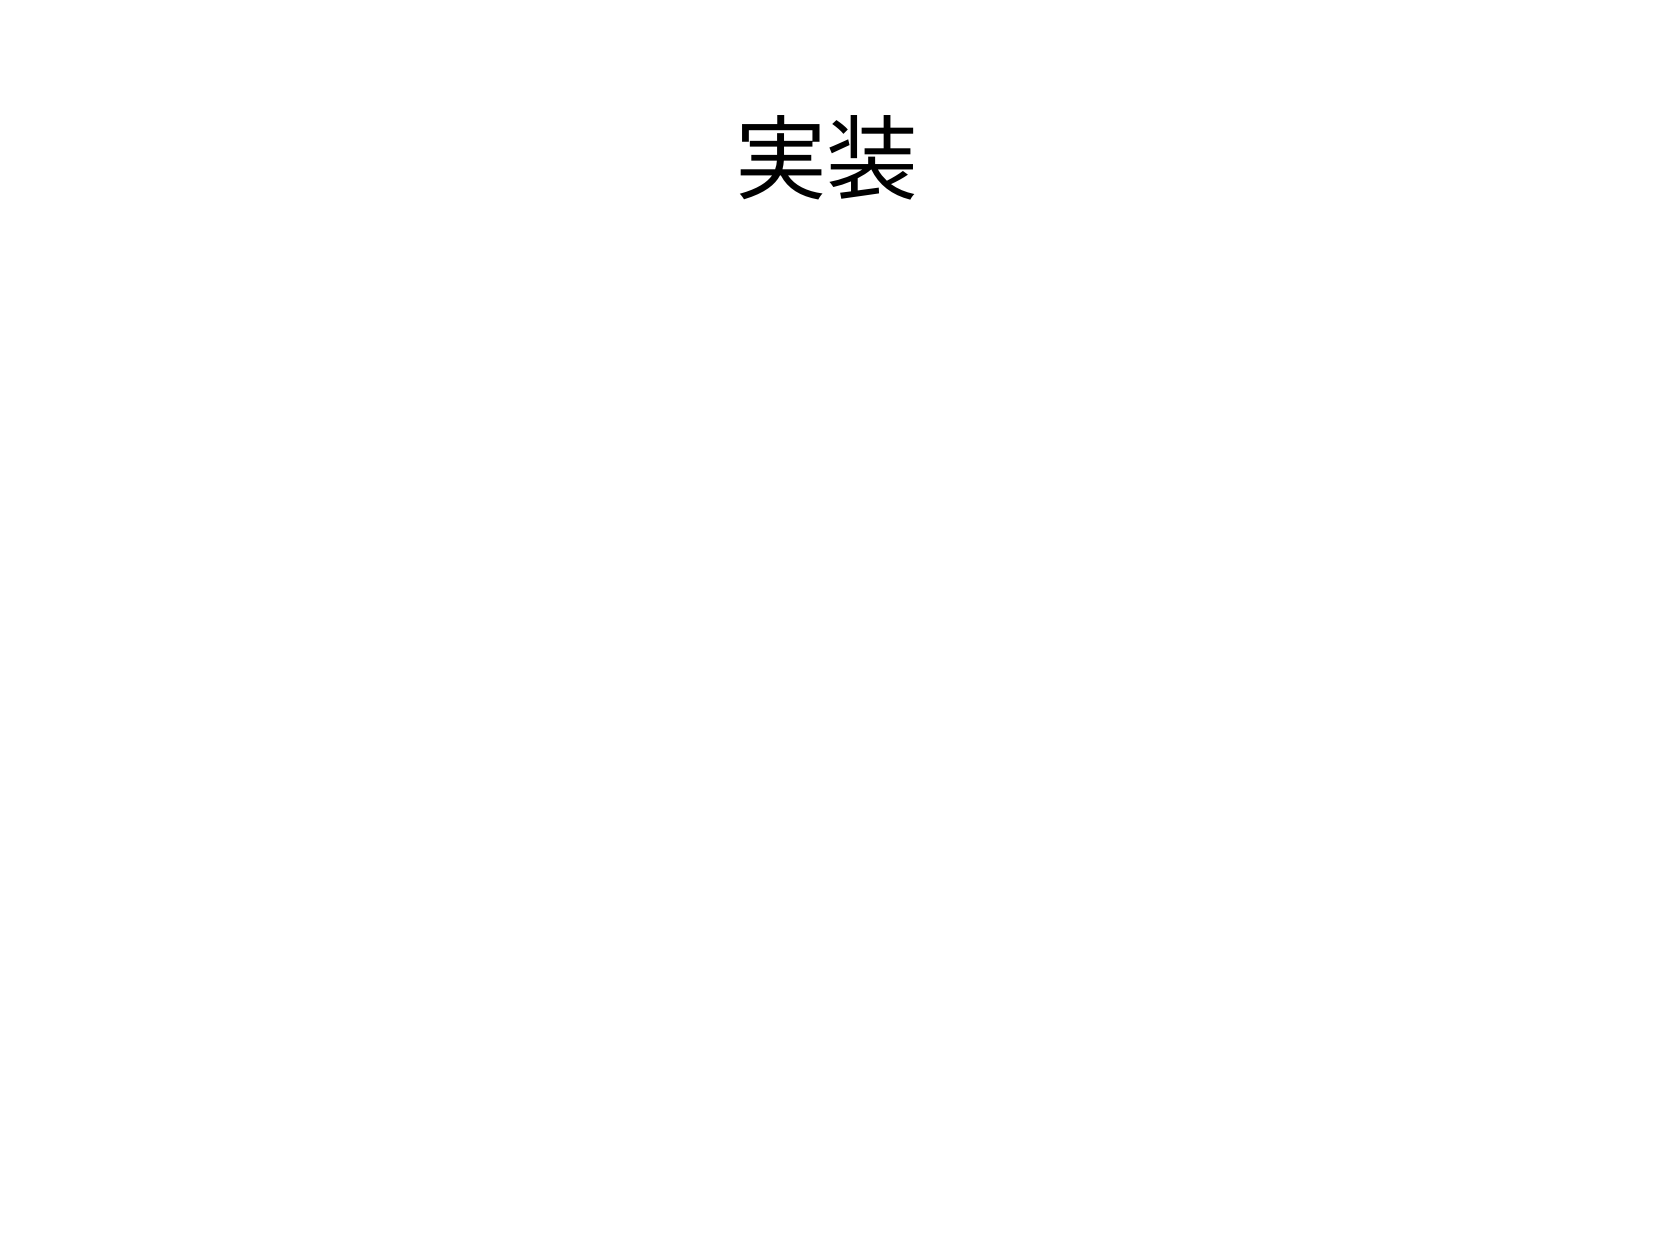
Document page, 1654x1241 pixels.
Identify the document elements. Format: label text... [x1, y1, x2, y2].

title 実装 [82, 49, 1571, 257]
